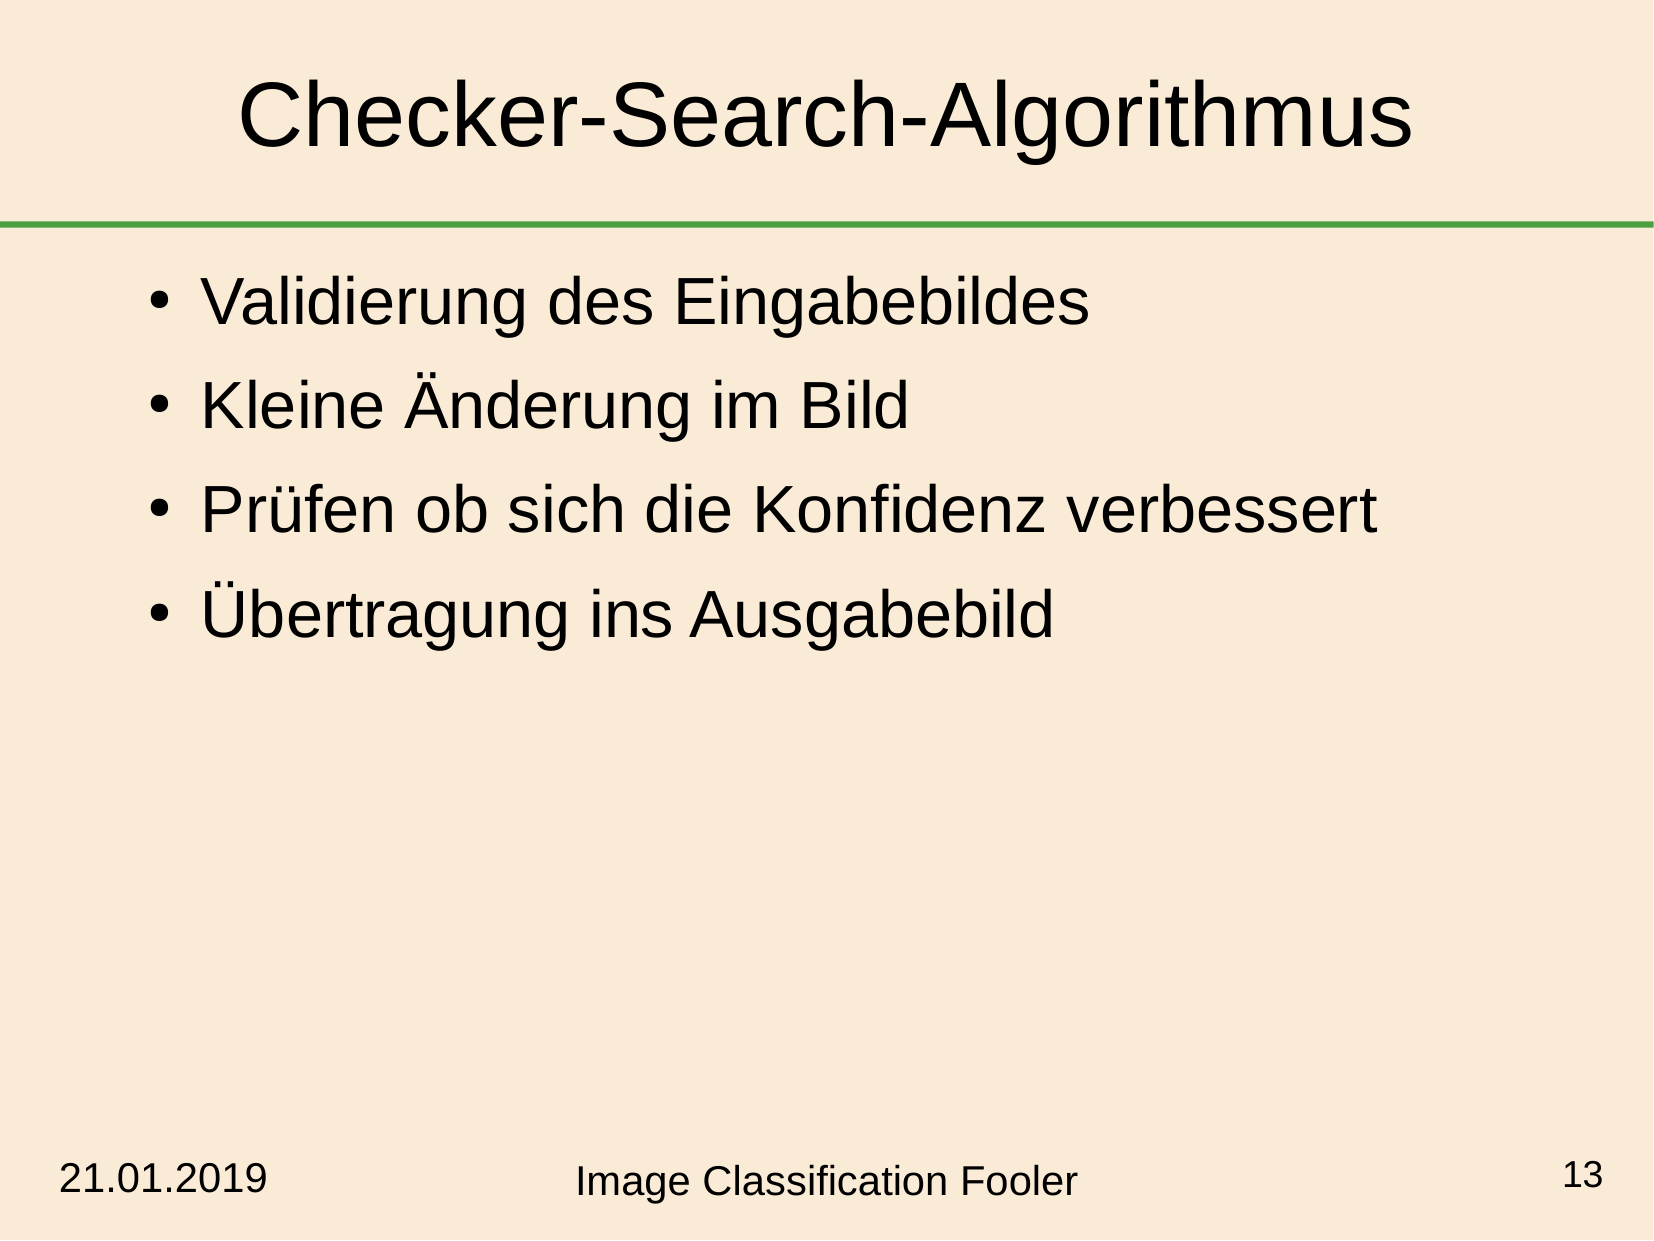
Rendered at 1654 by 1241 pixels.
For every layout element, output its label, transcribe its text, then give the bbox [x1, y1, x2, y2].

list Validierung des Eingabebildes Kleine Änderung im Bild Prüfen ob sich die Konfidenz verbessert Übertragung ins Ausgabebild [129, 263, 1619, 804]
title Checker-Search-Algorithmus [82, 37, 1571, 193]
